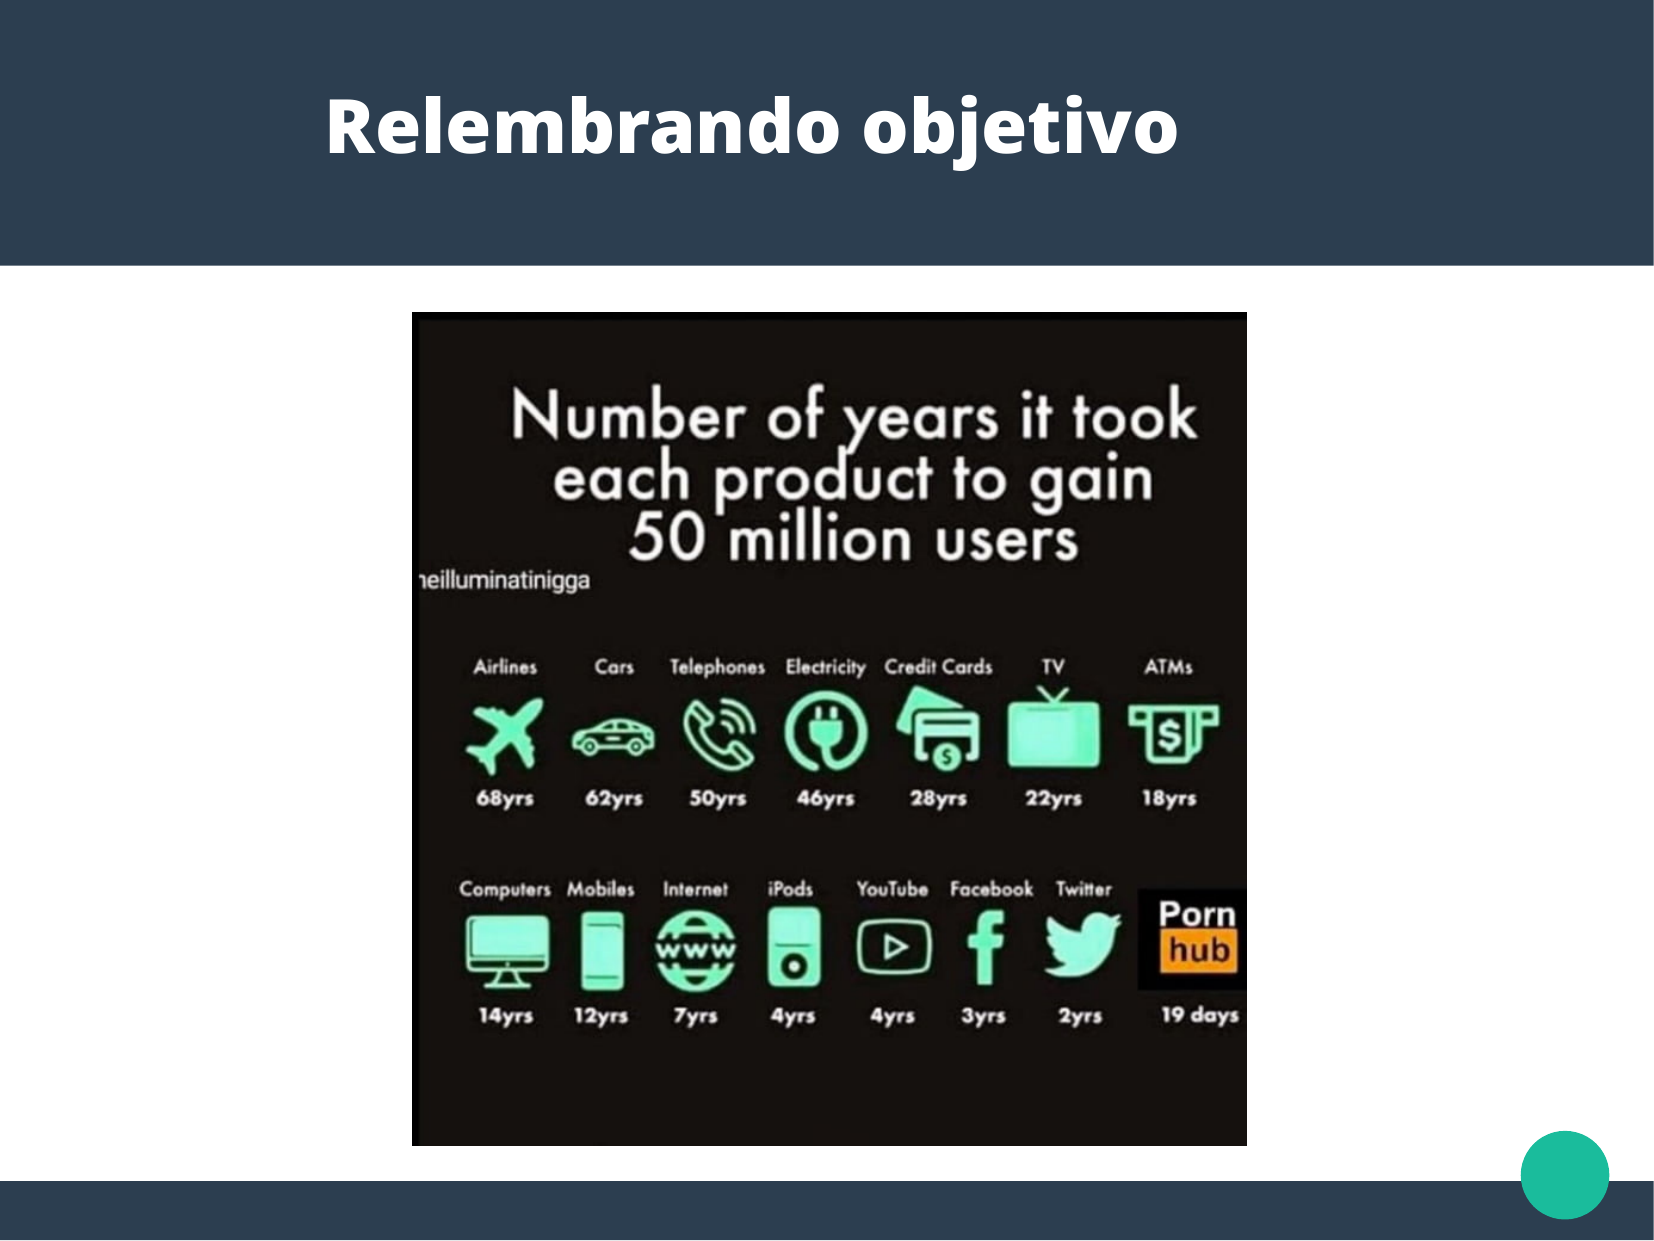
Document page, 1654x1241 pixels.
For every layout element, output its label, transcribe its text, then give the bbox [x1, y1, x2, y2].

title Relembrando objetivo [324, 73, 1436, 178]
picture [412, 312, 1247, 1146]
